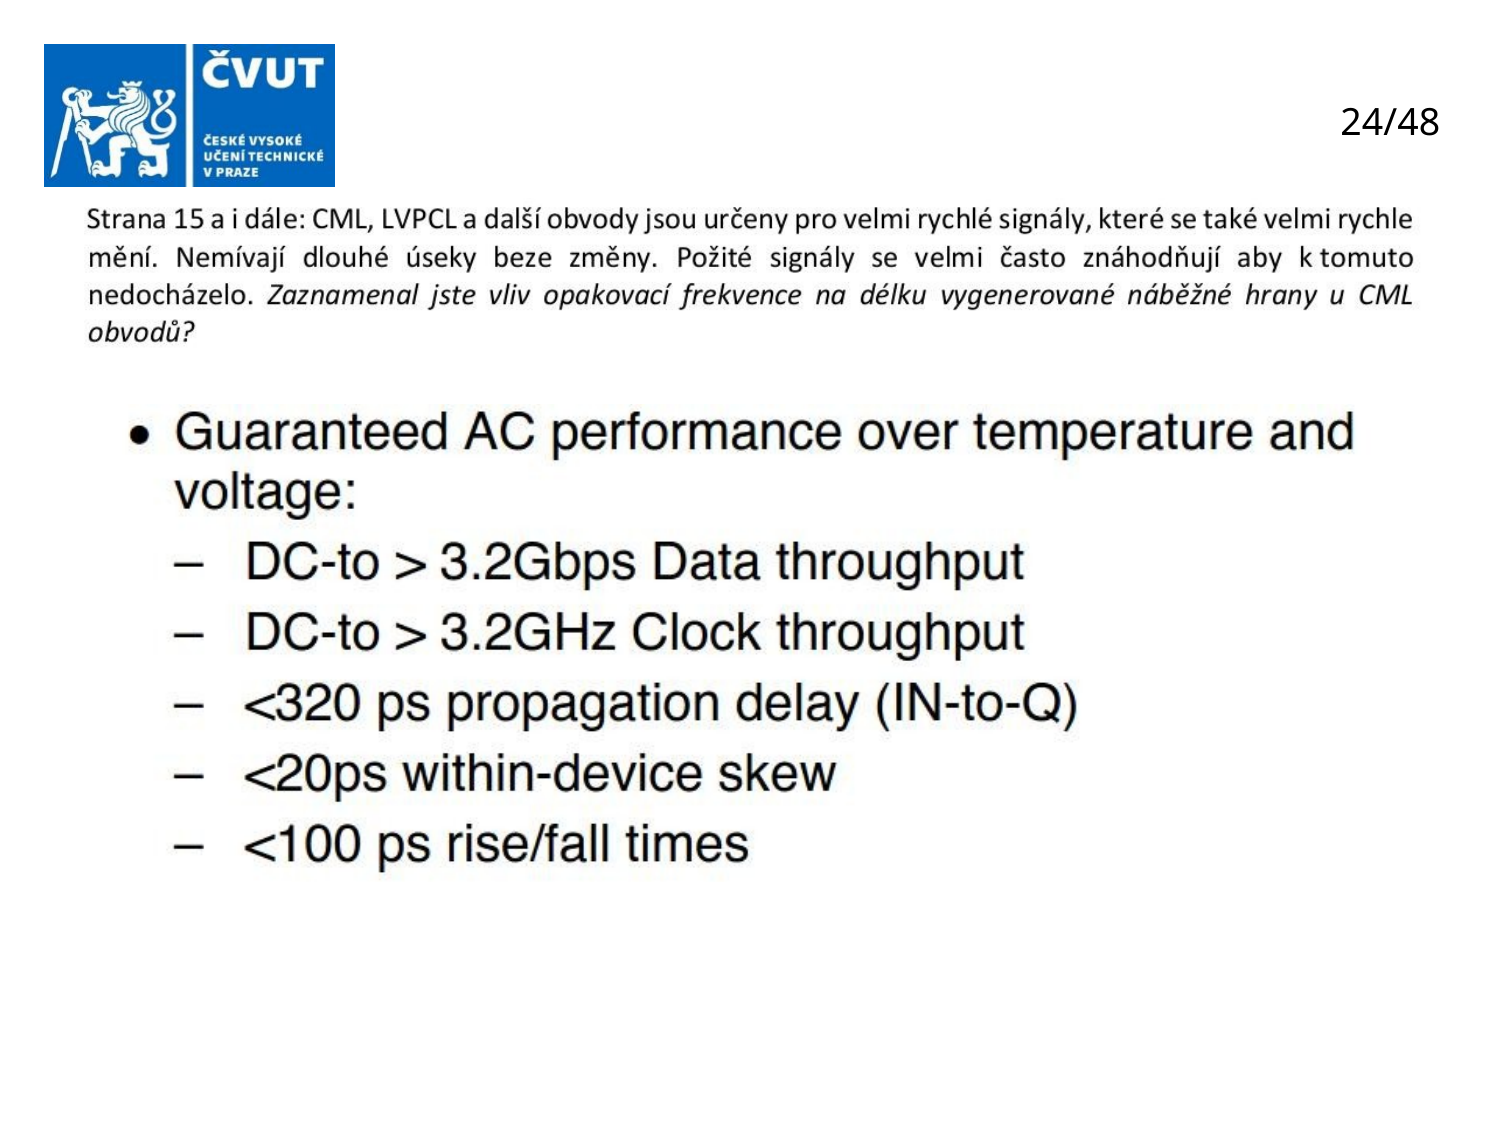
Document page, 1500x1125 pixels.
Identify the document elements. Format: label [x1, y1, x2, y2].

picture [44, 44, 335, 187]
text_box [15, 354, 1486, 539]
picture [75, 198, 1426, 354]
picture [75, 404, 1426, 882]
